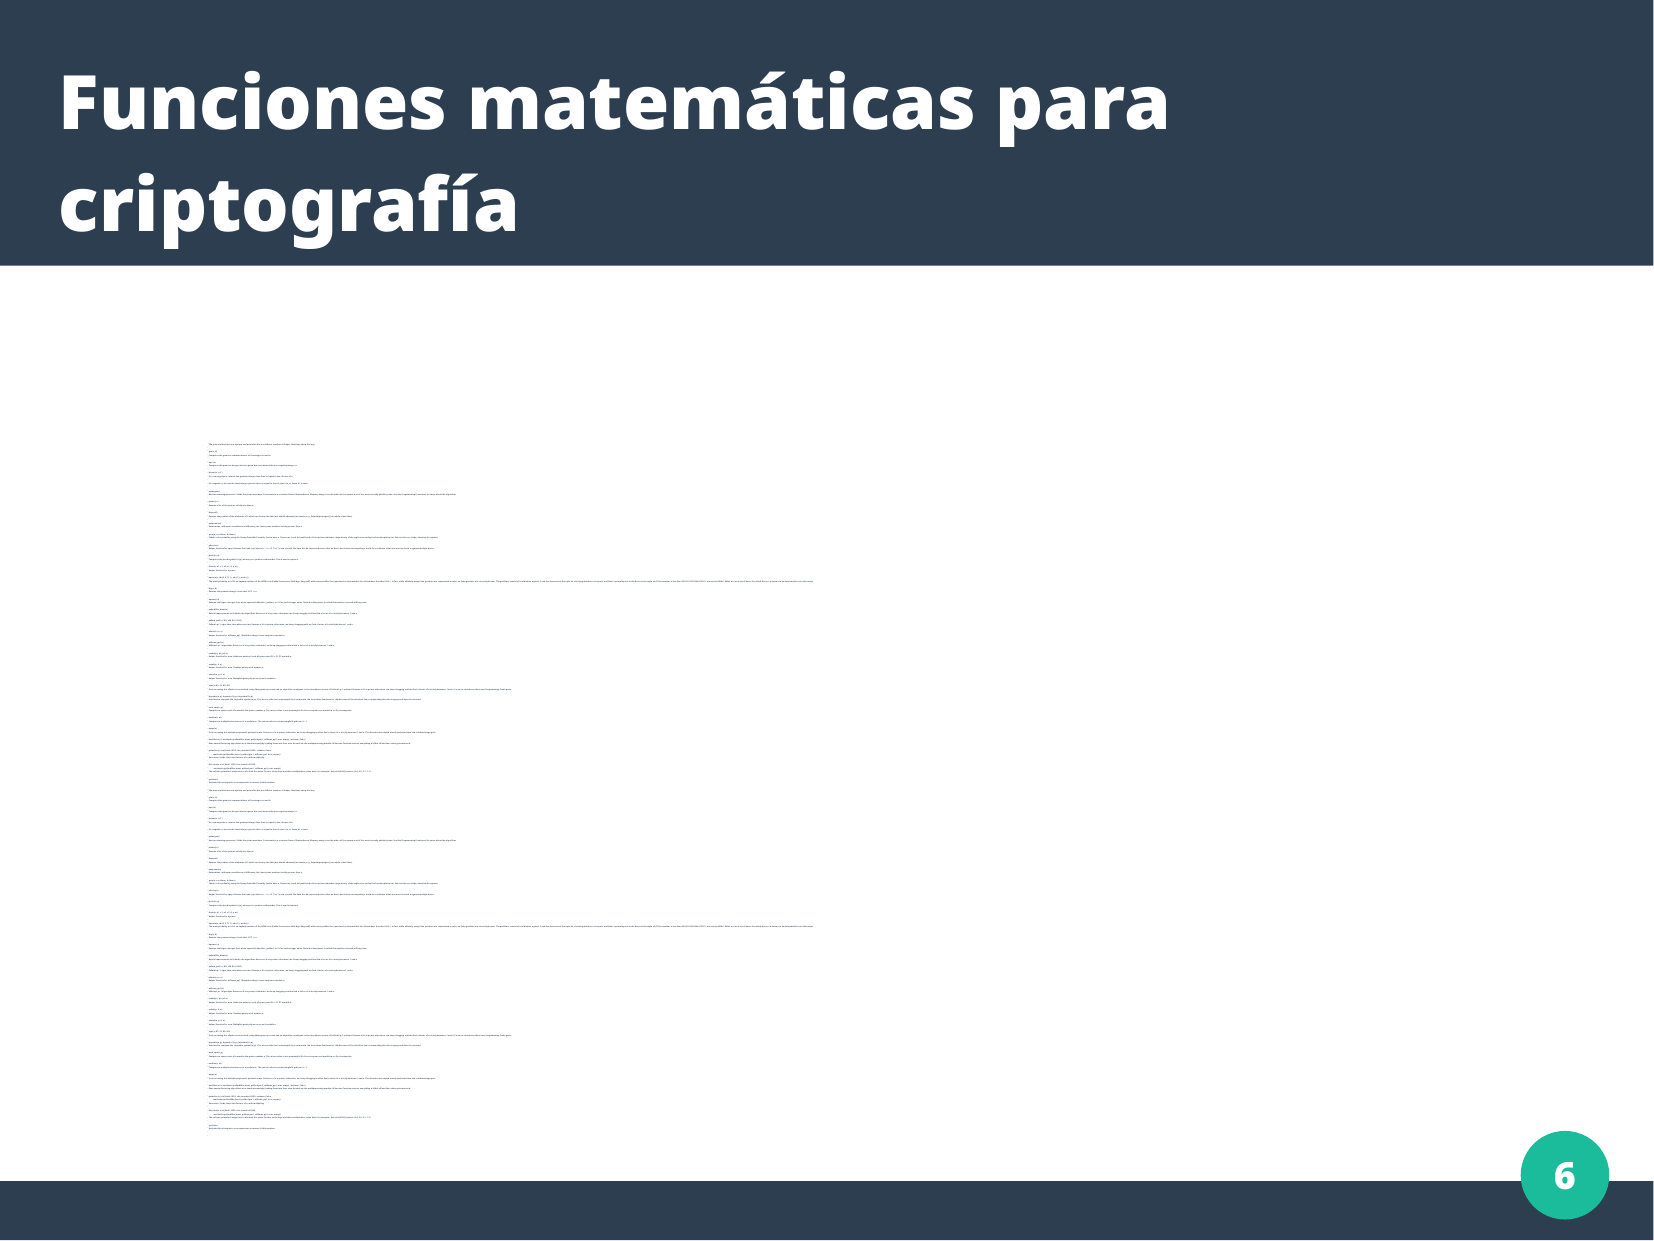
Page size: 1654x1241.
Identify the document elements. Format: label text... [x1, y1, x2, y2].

list The primary functions are isprime and primefac, but we define a number of helper functions along the way. gcd(a, b) Computes the greatest common divisor of the integers a and b. isqrt(n) Computes the greatest integer whose square does not exceed the non-negative integer n. introot(n, r=2) For non-negative n, returns the greatest integer less than or equal to the rth root of n. For negative n, returns the least integer greater than or equal to the rth root of n, or None if r is even. primegen() Non-terminating generator. Yields the prime numbers. It amounts to a recursive Sieve of Eratosthenes. Memory usage is on the order of the square root of the most-recently-yielded prime. See this Programming Praxis post for more about the algorithm. primes(n) Returns a list of the primes strictly less than n. listprod(l) Returns the product of the elements of l, which can be any iterable (but should obviously terminate; e.g., listprod(primegen()) would be a bad idea). nextprime(n) Determines, with some semblance of efficiency, the least prime number strictly greater than n. sprp(n, a, s=None, d=None) Checks n for primality using the Strong Probable Primality Test to base a. If present, s and d should be the first and second items, respectively, of the tuple returned by the function pfactor(n). We use this as a helper function for isprime. pfactor(n) Helper function for sprp. Returns the tuple (x,y) where n - 1 == (2 ** x) * y and y is odd. We have this bit separated out so that we don’t waste time recomputing s and d for each base when we want to check n against multiple bases. jacobi(a, p) Computes the Jacobi symbol (a|p), where p is a positive odd number. This is used in isprime. chain(n, u1, v1, u2, v2, d, q, m) Helper function for isprime. isprime(n, tb=(3,5,7,11), eb=(2,), mrb=()) The main primality test. It’s an implementation of the BPSW test (Baillie-Pomerance-Selfridge-Wagstaff) with some prefiltes for speed and is deterministic for all numbers less than 264 — in fact, while infinitely many false positives are conjectured to exist, no false positives are currently known. The prefilters consist of trial division against 2 and the elements of the tuple tb, checking whether n is square, and Euler’s primality test to the bases in the tuple eb. If the number is less than 3825123056546413051, we use the Miller-Rabin test on a set of bases for which the test is known to be deterministic over this range. ilog(x, b) Returns the greatest integer l such that b**l <= x. ispower(n) Returns the largest integer that, when squared/cubed/etc, yields n, or 0 if no such integer exists. Note that the power to which this number is raised will be prime. pollardRho_brent(n) Brent’s improvement on Pollard’s rho algorithm. Returns n if n is prime; otherwise, we keep chugging until we find a factor of n strictly between 1 and n. pollard_pm1(n, B1=100, B2=1000) Pollard’s p+1 algorithm, two-phase version. Returns n if n is prime; otherwise, we keep chugging until we find a factor of n strictly between 1 and n. mlucas(v, a, n) Helper function for williams_pp1. Multiplies along a Lucas sequence modulo n. williams_pp1(n) Williams’ p+1 algorithm. Returns n if n is prime; otherwise, we keep chugging until we find a factor of n strictly between 1 and n. ecadd(p1, p2, p0, n) Helper function for ecm. Adds two points p1 and p2 given point P0 = P1-P2 modulo n. ecdub(p, A, n) Helper function for ecm. Doubles point p on A modulo n. ecmul(m, p, A, n) Helper function for ecm. Multiplies point p by m on curve A modulo n. ecm(n, B1=10, B2=20) Factors n using the elliptic curve method, using Montgomery curves and an algorithm analogous to the two-phase variant of Pollard’s p-1 method. Returns n if n is prime; otherwise, we keep chugging until we find a factor of n strictly between 1 and n. For more details see these two Programming Praxis posts. legendre(a,p), legendre1(a,p), legendre2(a,p) Functions to comptue the Legendre symbol (a|p). The return value isn’t meaningful if p is composite. We have three functions for this becaues of the details of the corresponding function in gmpy and how it’s accessed. mod_sqrt(n, p) Computes a square root of n modulo the prime number p. The return value is not meaningful if n has no square root modulo p or if p is composite. modinv(a, m) Computes a multiplicative inverse of a modulo m. The return value is not meaningful if gcd(a,m) != 1. mpqs(n) Factors n using the multiple polynomial quadratic sieve. Returns n if n is prime; otherwise, we keep chugging until we find a factor of n strictly between 1 and n. This function was copied mostly verbatim from this stackexchange post. multifactor(n, methods=(pollardRho_brent, pollard_pm1, williams_pp1, ecm, mpqs), verbose=False) Runs several factoring algorithms on n simultaneously by loading them into their own threads via the multiprocessing module. When one function returns, everything is killed off and that value gets returned. primefac(n, trial_limit=1000, rho_rounds=42000, verbose=False, methods=(pollardRho_brent, pollard_pm1, williams_pp1, ecm, mpqs)) Generator. Yields the prime factors of n, with multiplicity. factorint(n, trial_limit=1000, rho_rounds=42000, methods=(pollardRho_brent, pollard_pm1, williams_pp1, ecm, mpqs)) This collates primefac’s output into a dict with the prime factors as the keys and their multiplicities as the data. For example, factorint(5040) returns {2:4, 3:2, 5:1, 7:1}. rpn(instr) Evaluates the string instr as an expression in reverse Polish notation. The primary functions are isprime and primefac, but we define a number of helper functions along the way. gcd(a, b) Computes the greatest common divisor of the integers a and b. isqrt(n) Computes the greatest integer whose square does not exceed the non-negative integer n. introot(n, r=2) For non-negative n, returns the greatest integer less than or equal to the rth root of n. For negative n, returns the least integer greater than or equal to the rth root of n, or None if r is even. primegen() Non-terminating generator. Yields the prime numbers. It amounts to a recursive Sieve of Eratosthenes. Memory usage is on the order of the square root of the most-recently-yielded prime. See this Programming Praxis post for more about the algorithm. primes(n) Returns a list of the primes strictly less than n. listprod(l) Returns the product of the elements of l, which can be any iterable (but should obviously terminate; e.g., listprod(primegen()) would be a bad idea). nextprime(n) Determines, with some semblance of efficiency, the least prime number strictly greater than n. sprp(n, a, s=None, d=None) Checks n for primality using the Strong Probable Primality Test to base a. If present, s and d should be the first and second items, respectively, of the tuple returned by the function pfactor(n). We use this as a helper function for isprime. pfactor(n) Helper function for sprp. Returns the tuple (x,y) where n - 1 == (2 ** x) * y and y is odd. We have this bit separated out so that we don’t waste time recomputing s and d for each base when we want to check n against multiple bases. jacobi(a, p) Computes the Jacobi symbol (a|p), where p is a positive odd number. This is used in isprime. chain(n, u1, v1, u2, v2, d, q, m) Helper function for isprime. isprime(n, tb=(3,5,7,11), eb=(2,), mrb=()) The main primality test. It’s an implementation of the BPSW test (Baillie-Pomerance-Selfridge-Wagstaff) with some prefiltes for speed and is deterministic for all numbers less than 264 — in fact, while infinitely many false positives are conjectured to exist, no false positives are currently known. The prefilters consist of trial division against 2 and the elements of the tuple tb, checking whether n is square, and Euler’s primality test to the bases in the tuple eb. If the number is less than 3825123056546413051, we use the Miller-Rabin test on a set of bases for which the test is known to be deterministic over this range. ilog(x, b) Returns the greatest integer l such that b**l <= x. ispower(n) Returns the largest integer that, when squared/cubed/etc, yields n, or 0 if no such integer exists. Note that the power to which this number is raised will be prime. pollardRho_brent(n) Brent’s improvement on Pollard’s rho algorithm. Returns n if n is prime; otherwise, we keep chugging until we find a factor of n strictly between 1 and n. pollard_pm1(n, B1=100, B2=1000) Pollard’s p+1 algorithm, two-phase version. Returns n if n is prime; otherwise, we keep chugging until we find a factor of n strictly between 1 and n. mlucas(v, a, n) Helper function for williams_pp1. Multiplies along a Lucas sequence modulo n. williams_pp1(n) Williams’ p+1 algorithm. Returns n if n is prime; otherwise, we keep chugging until we find a factor of n strictly between 1 and n. ecadd(p1, p2, p0, n) Helper function for ecm. Adds two points p1 and p2 given point P0 = P1-P2 modulo n. ecdub(p, A, n) Helper function for ecm. Doubles point p on A modulo n. ecmul(m, p, A, n) Helper function for ecm. Multiplies point p by m on curve A modulo n. ecm(n, B1=10, B2=20) Factors n using the elliptic curve method, using Montgomery curves and an algorithm analogous to the two-phase variant of Pollard’s p-1 method. Returns n if n is prime; otherwise, we keep chugging until we find a factor of n strictly between 1 and n. For more details see these two Programming Praxis posts. legendre(a,p), legendre1(a,p), legendre2(a,p) Functions to comptue the Legendre symbol (a|p). The return value isn’t meaningful if p is composite. We have three functions for this becaues of the details of the corresponding function in gmpy and how it’s accessed. mod_sqrt(n, p) Computes a square root of n modulo the prime number p. The return value is not meaningful if n has no square root modulo p or if p is composite. modinv(a, m) Computes a multiplicative inverse of a modulo m. The return value is not meaningful if gcd(a,m) != 1. mpqs(n) Factors n using the multiple polynomial quadratic sieve. Returns n if n is prime; otherwise, we keep chugging until we find a factor of n strictly between 1 and n. This function was copied mostly verbatim from this stackexchange post. multifactor(n, methods=(pollardRho_brent, pollard_pm1, williams_pp1, ecm, mpqs), verbose=False) Runs several factoring algorithms on n simultaneously by loading them into their own threads via the multiprocessing module. When one function returns, everything is killed off and that value gets returned. primefac(n, trial_limit=1000, rho_rounds=42000, verbose=False, methods=(pollardRho_brent, pollard_pm1, williams_pp1, ecm, mpqs)) Generator. Yields the prime factors of n, with multiplicity. factorint(n, trial_limit=1000, rho_rounds=42000, methods=(pollardRho_brent, pollard_pm1, williams_pp1, ecm, mpqs)) This collates primefac’s output into a dict with the prime factors as the keys and their multiplicities as the data. For example, factorint(5040) returns {2:4, 3:2, 5:1, 7:1}. rpn(instr) Evaluates the string instr as an expression in reverse Polish notation. [206, 442, 1595, 1152]
title Funciones matemáticas para criptografía [59, 49, 1595, 207]
